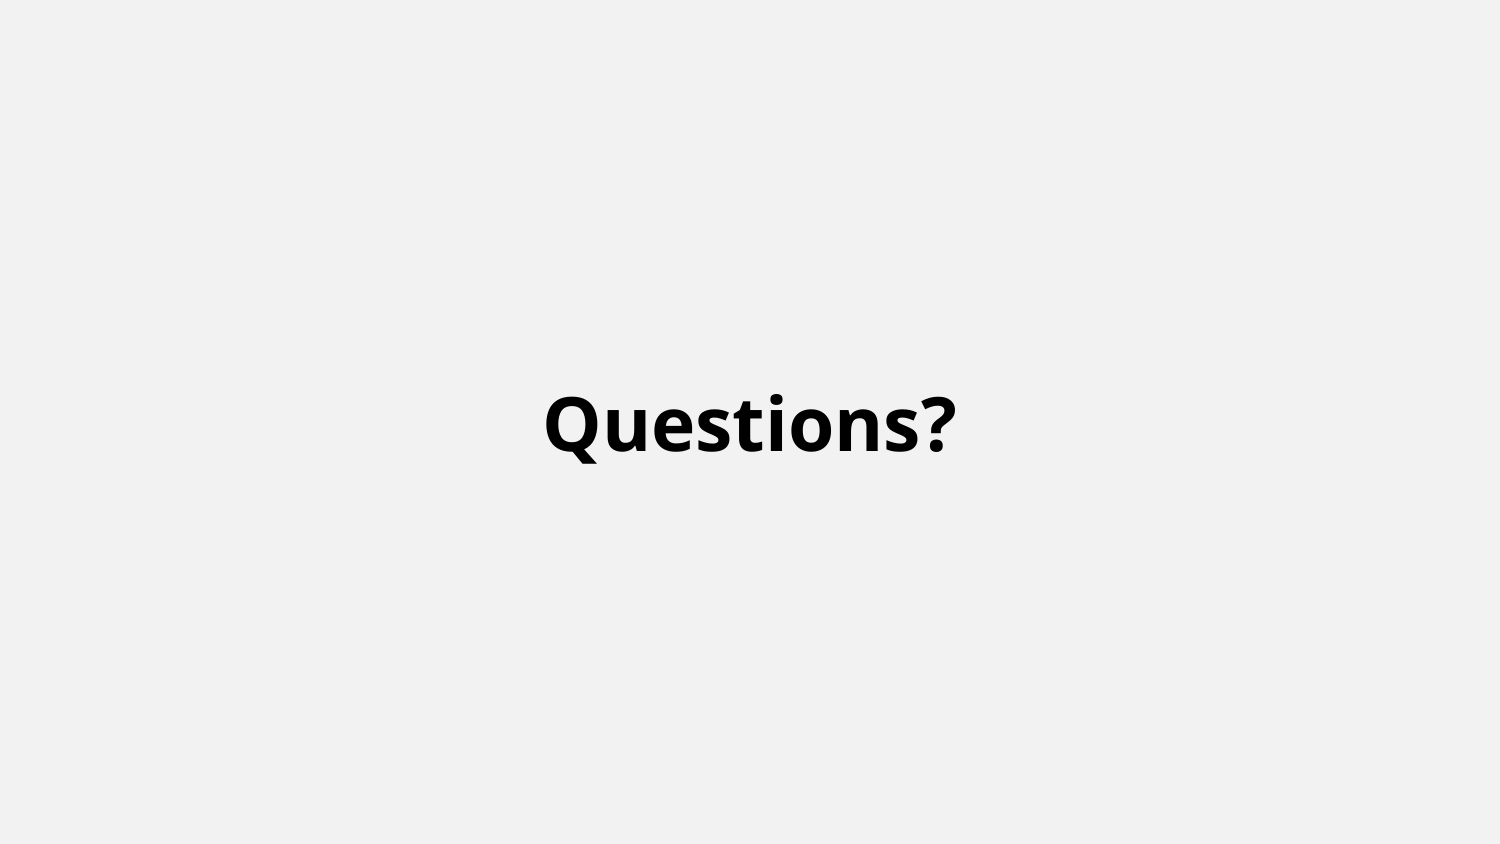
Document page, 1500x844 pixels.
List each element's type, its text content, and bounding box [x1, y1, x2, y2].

title Questions? [51, 352, 1449, 491]
